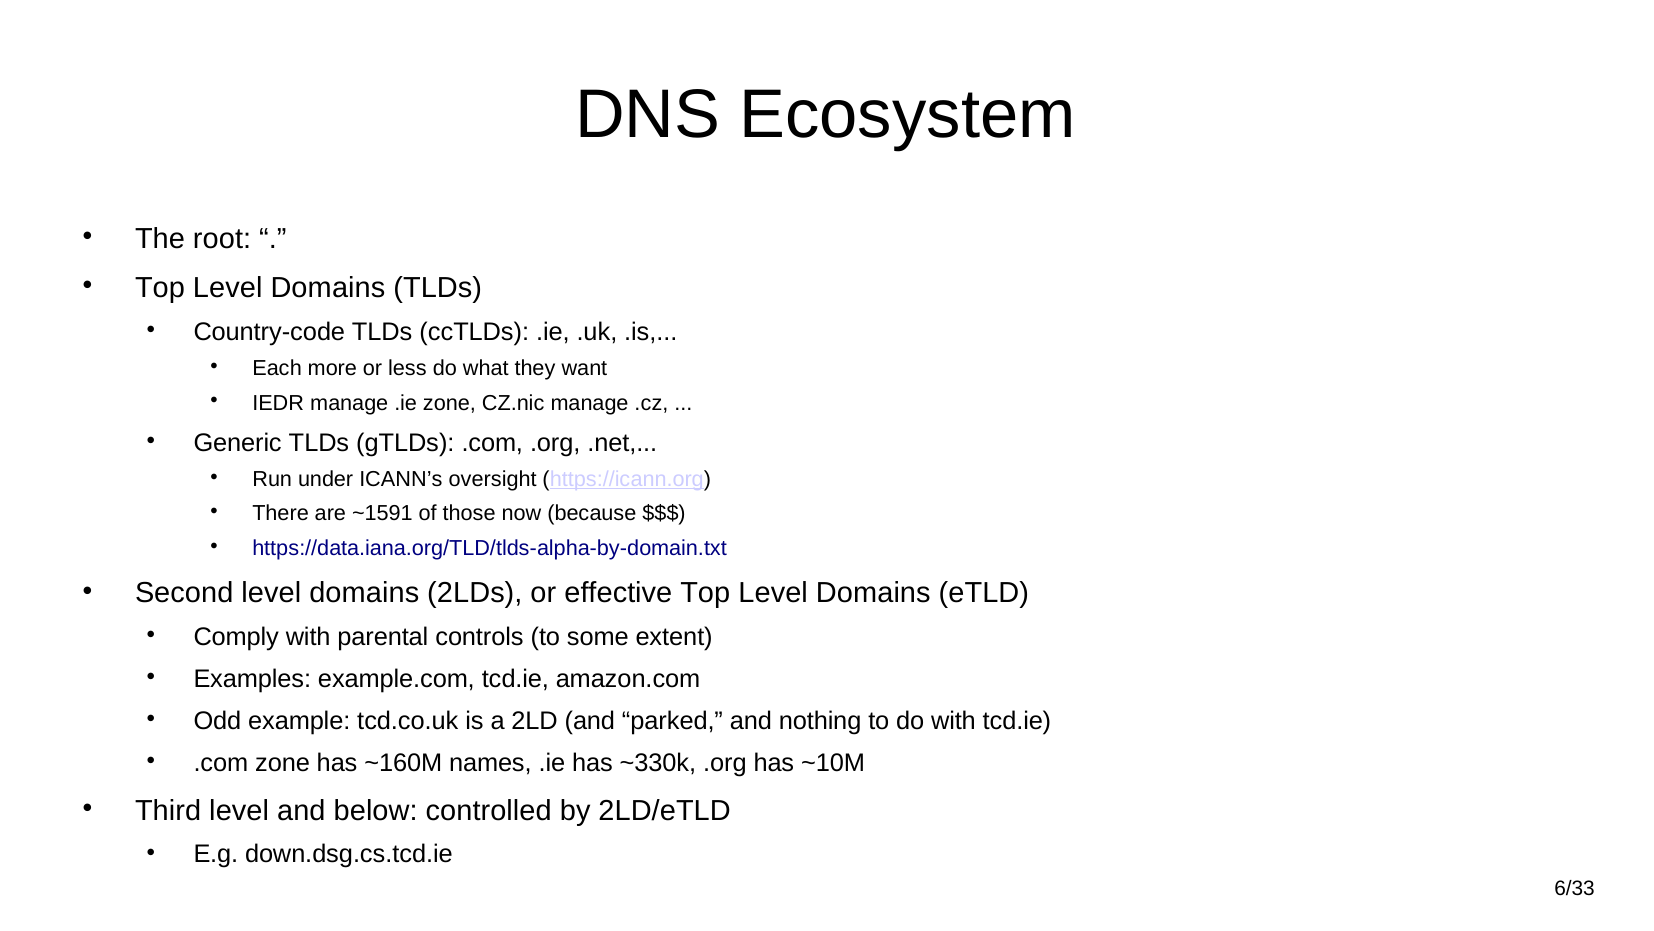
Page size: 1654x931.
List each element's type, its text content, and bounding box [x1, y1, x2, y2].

list The root: “.” Top Level Domains (TLDs) Country-code TLDs (ccTLDs): .ie, .uk, .is,... Each more or less do what they want IEDR manage .ie zone, CZ.nic manage .cz, ... Generic TLDs (gTLDs): .com, .org, .net,... Run under ICANN’s oversight (https://icann.org) There are ~1591 of those now (because $$$) https://data.iana.org/TLD/tlds-alpha-by-domain.txt Second level domains (2LDs), or effective Top Level Domains (eTLD) Comply with parental controls (to some extent) Examples: example.com, tcd.ie, amazon.com Odd example: tcd.co.uk is a 2LD (and “parked,” and nothing to do with tcd.ie) .com zone has ~160M names, .ie has ~330k, .org has ~10M Third level and below: controlled by 2LD/eTLD E.g. down.dsg.cs.tcd.ie [82, 217, 1570, 877]
title DNS Ecosystem [82, 37, 1570, 192]
